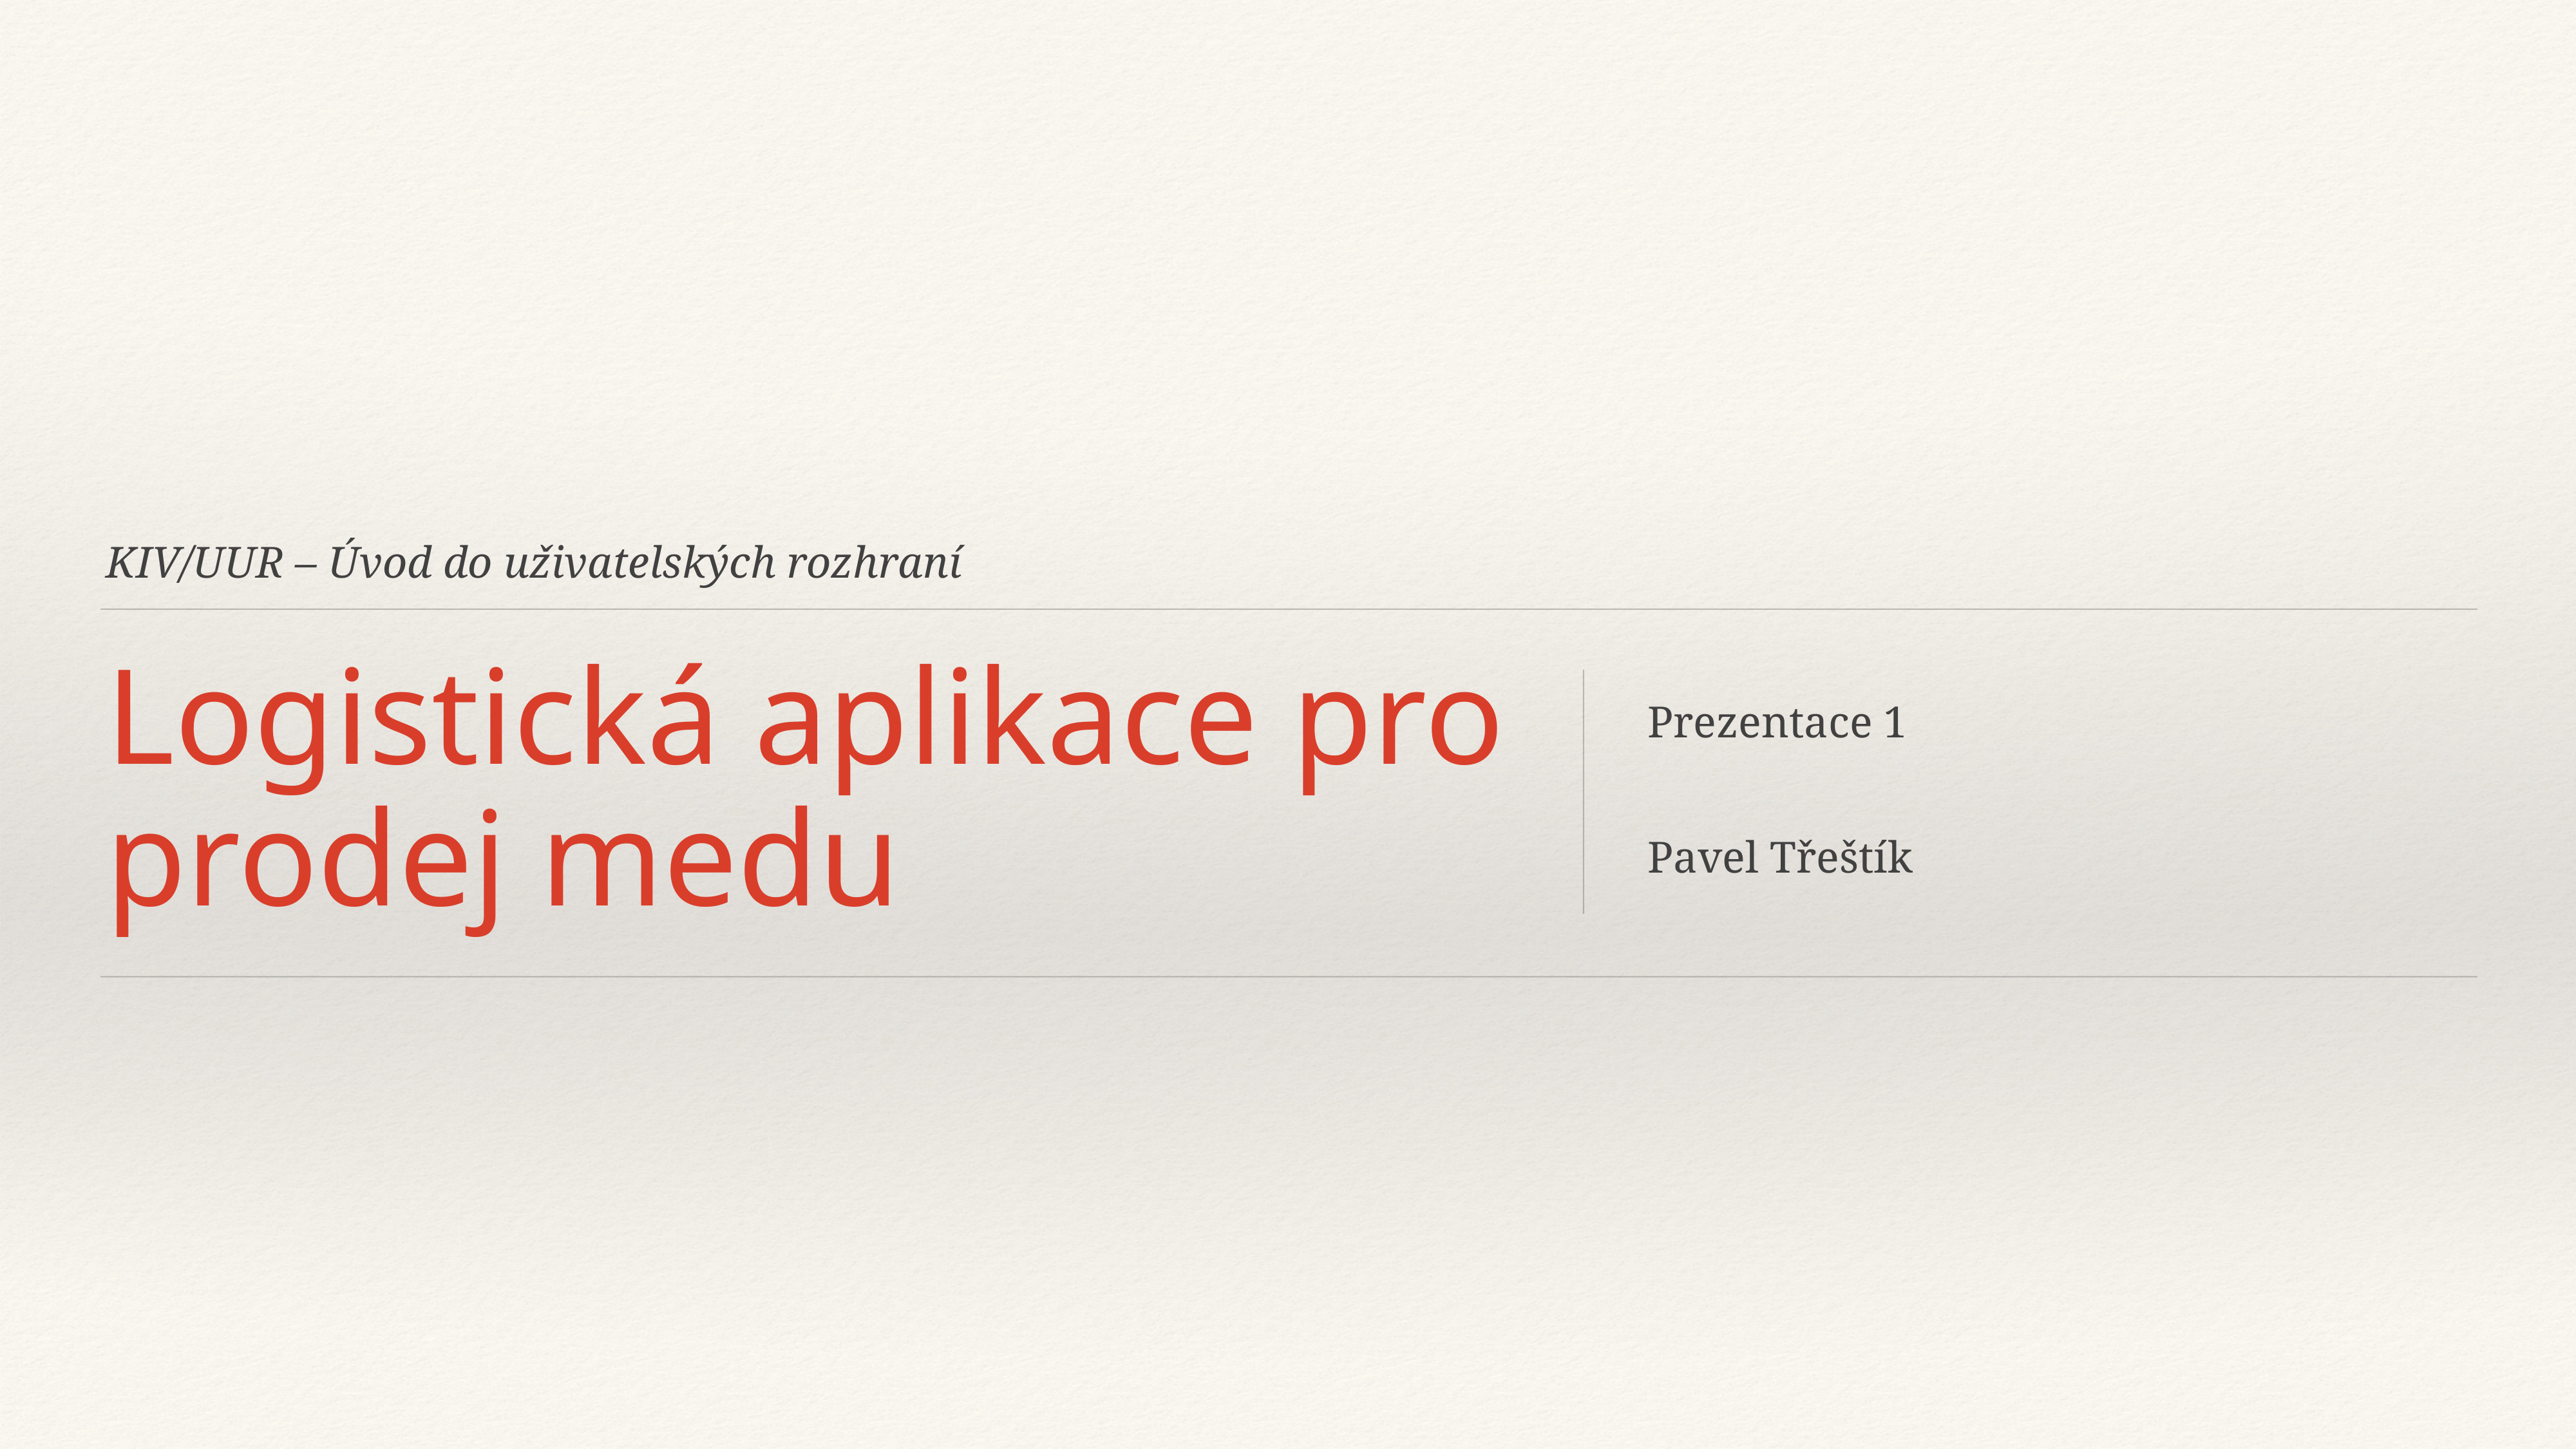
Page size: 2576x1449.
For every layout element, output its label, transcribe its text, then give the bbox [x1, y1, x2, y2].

text_box Prezentace 1 [1642, 647, 2483, 795]
title Logistická aplikace pro prodej medu [100, 616, 1527, 969]
subtitle Pavel Třeštík [1642, 795, 2483, 918]
list KIV/UUR – Úvod do uživatelských rozhraní [100, 524, 1527, 592]
picture [0, 0, 2576, 1449]
